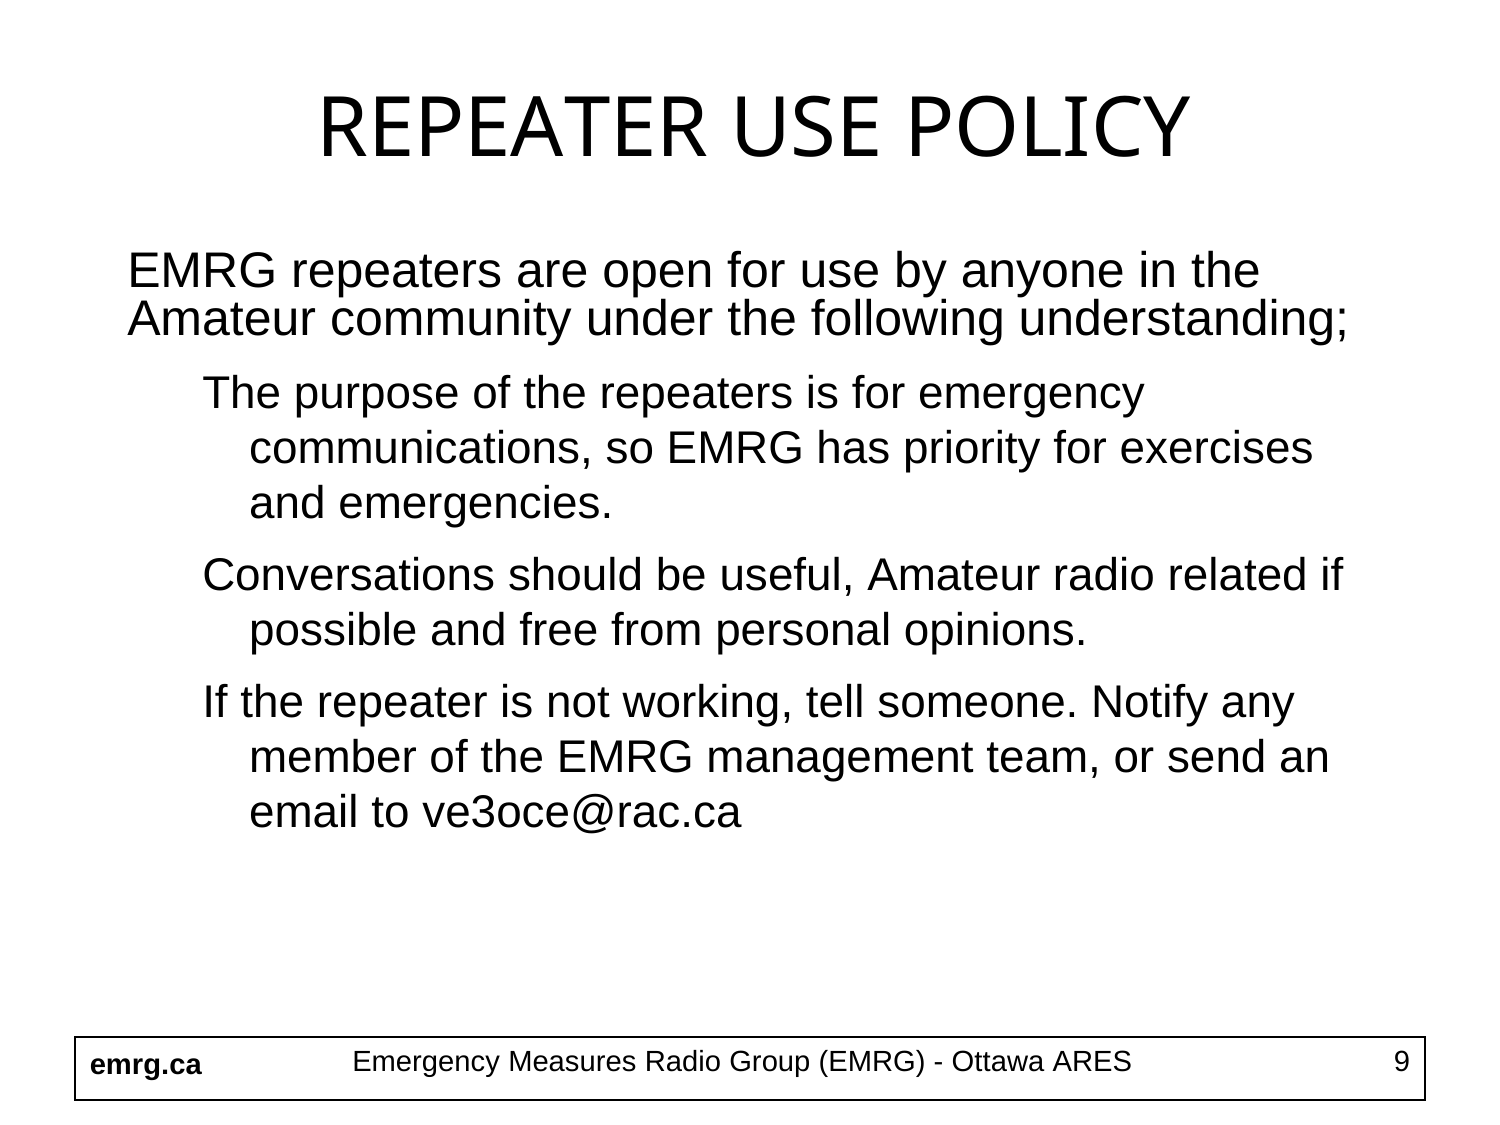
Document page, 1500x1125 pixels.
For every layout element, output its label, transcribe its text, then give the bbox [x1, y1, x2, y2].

text_box EMRG repeaters are open for use by anyone in the Amateur community under the following understanding; The purpose of the repeaters is for emergency communications, so EMRG has priority for exercises and emergencies. Conversations should be useful, Amateur radio related if possible and free from personal opinions. If the repeater is not working, tell someone. Notify any member of the EMRG management team, or send an email to ve3oce@rac.ca [112, 241, 1388, 1007]
text_box REPEATER USE POLICY [178, 29, 1330, 217]
